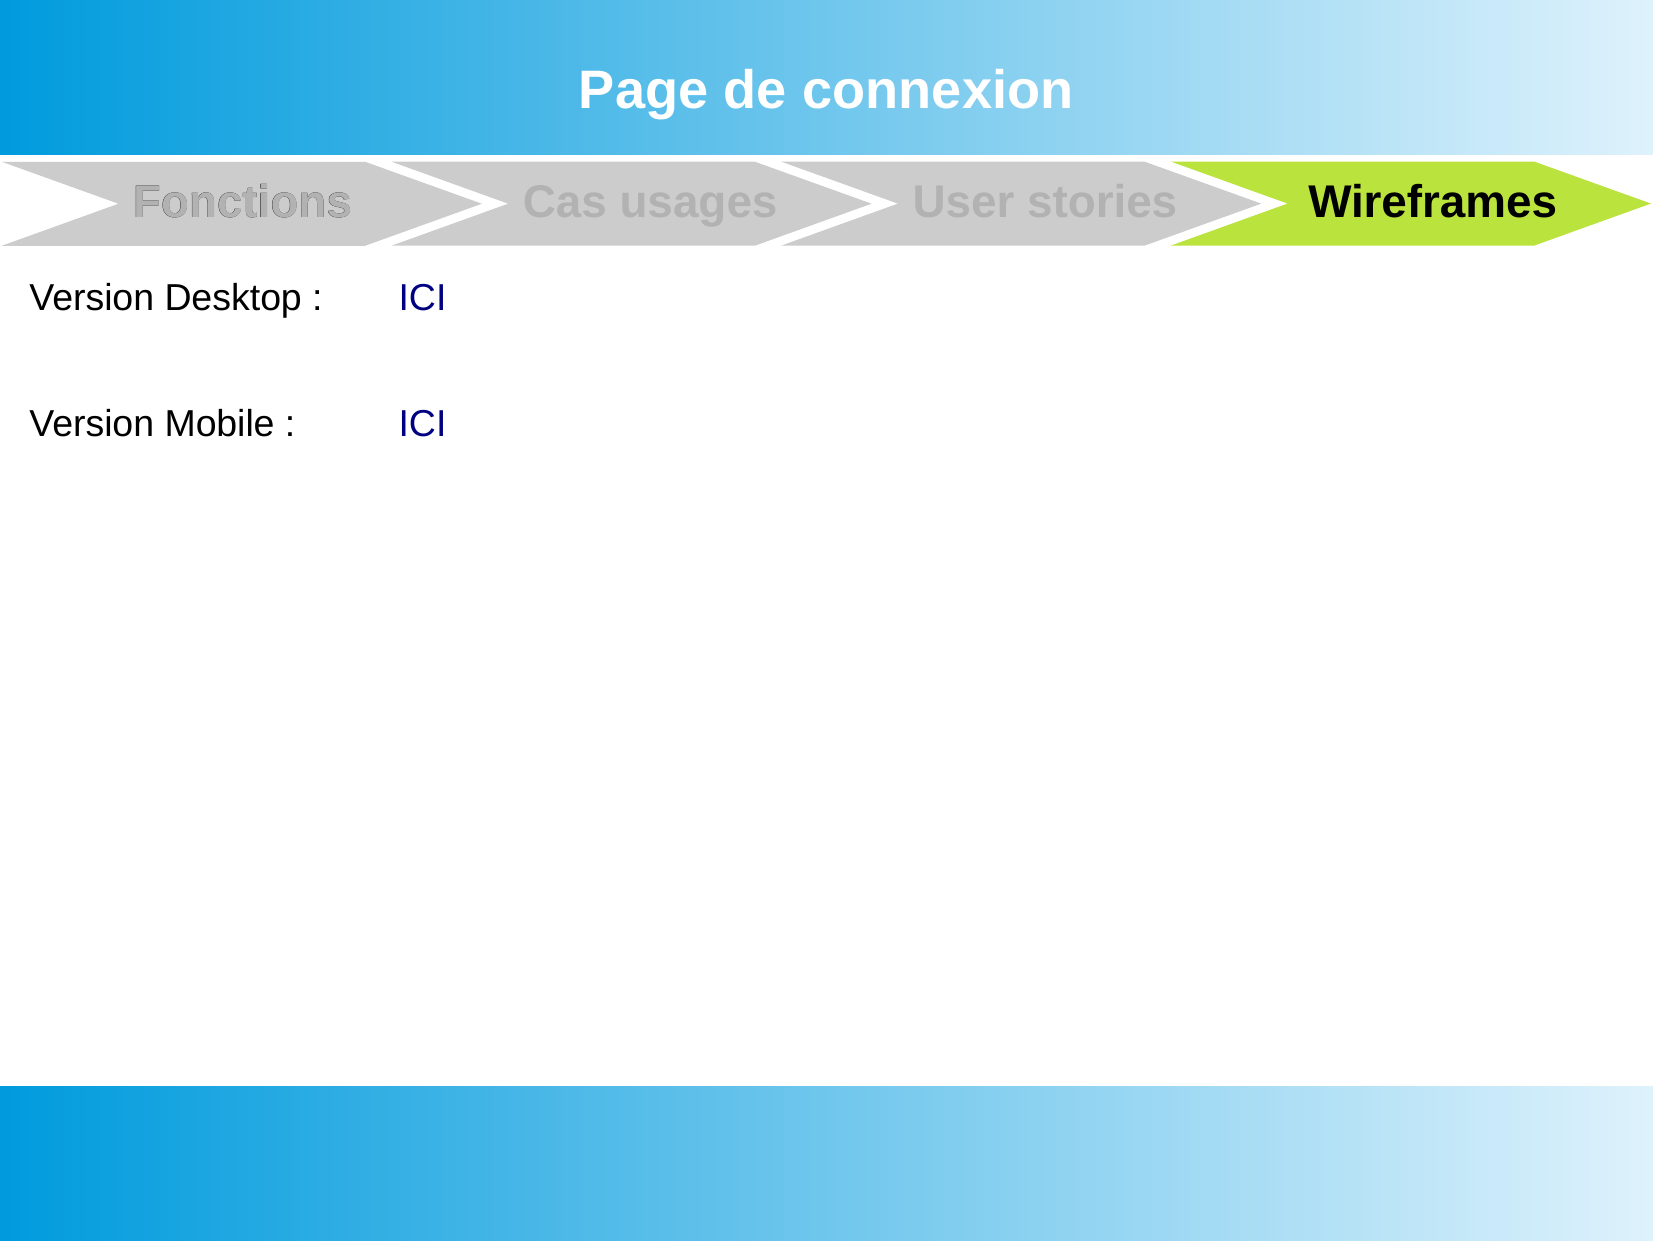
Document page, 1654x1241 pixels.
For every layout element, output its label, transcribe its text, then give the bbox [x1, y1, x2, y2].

text_box [1203, 182, 1262, 225]
text_box User stories [897, 168, 1203, 235]
text_box [1, 161, 396, 246]
text_box Fonctions [118, 168, 423, 235]
text_box [813, 182, 872, 225]
text_box [1170, 161, 1564, 246]
text_box [423, 182, 482, 225]
text_box Cas usages [508, 168, 813, 235]
text_box Wireframes [1293, 168, 1599, 235]
text_box Version Desktop : ICI Version Mobile : ICI [14, 269, 1630, 584]
text_box [1599, 184, 1651, 223]
text_box [781, 161, 1175, 246]
title Page de connexion [82, 37, 1571, 143]
text_box [391, 161, 785, 246]
